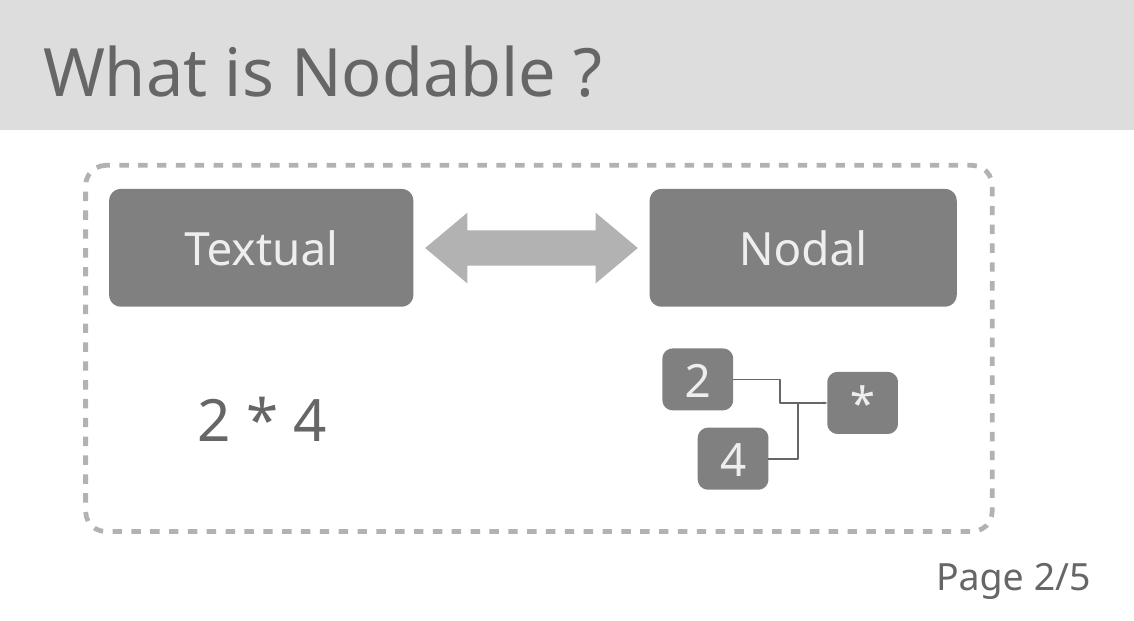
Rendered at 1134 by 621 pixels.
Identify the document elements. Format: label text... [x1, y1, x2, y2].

text_box 2 [662, 348, 734, 411]
text_box 2 * 4 [144, 371, 380, 461]
text_box Textual [109, 188, 414, 307]
text_box Nodal [649, 188, 957, 307]
text_box 4 [697, 427, 769, 490]
text_box What is Nodable ? [28, 17, 662, 115]
text_box * [827, 371, 898, 434]
text_box [425, 212, 638, 284]
text_box [0, 0, 1134, 130]
text_box Page <numéro>/5 [921, 543, 1123, 621]
